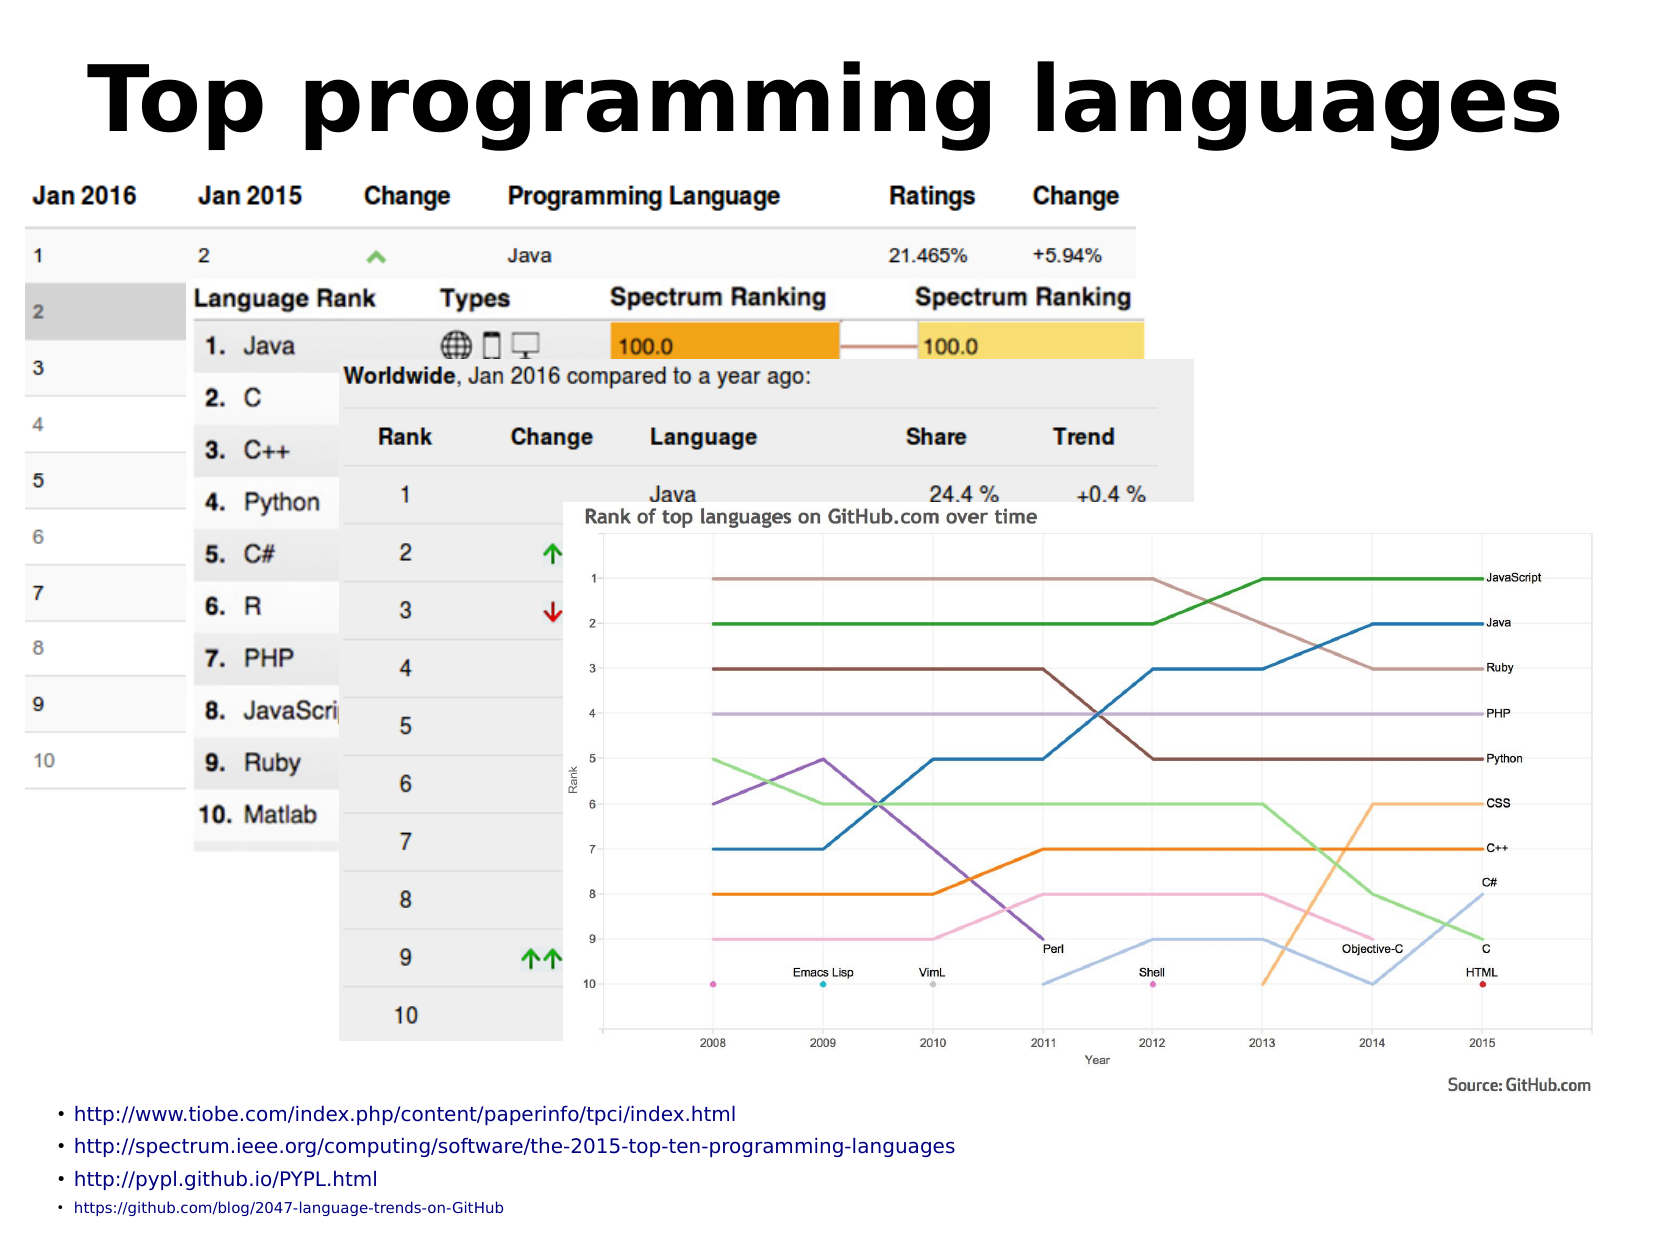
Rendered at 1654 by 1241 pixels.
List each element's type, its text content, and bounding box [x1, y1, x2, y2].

title Top programming languages [82, 46, 1571, 154]
list http://www.tiobe.com/index.php/content/paperinfo/tpci/index.html http://spectrum.ieee.org/computing/software/the-2015-top-ten-programming-languages http://pypl.github.io/PYPL.html https://github.com/blog/2047-language-trends-on-GitHub [52, 1103, 1578, 1218]
picture [25, 175, 1594, 1096]
